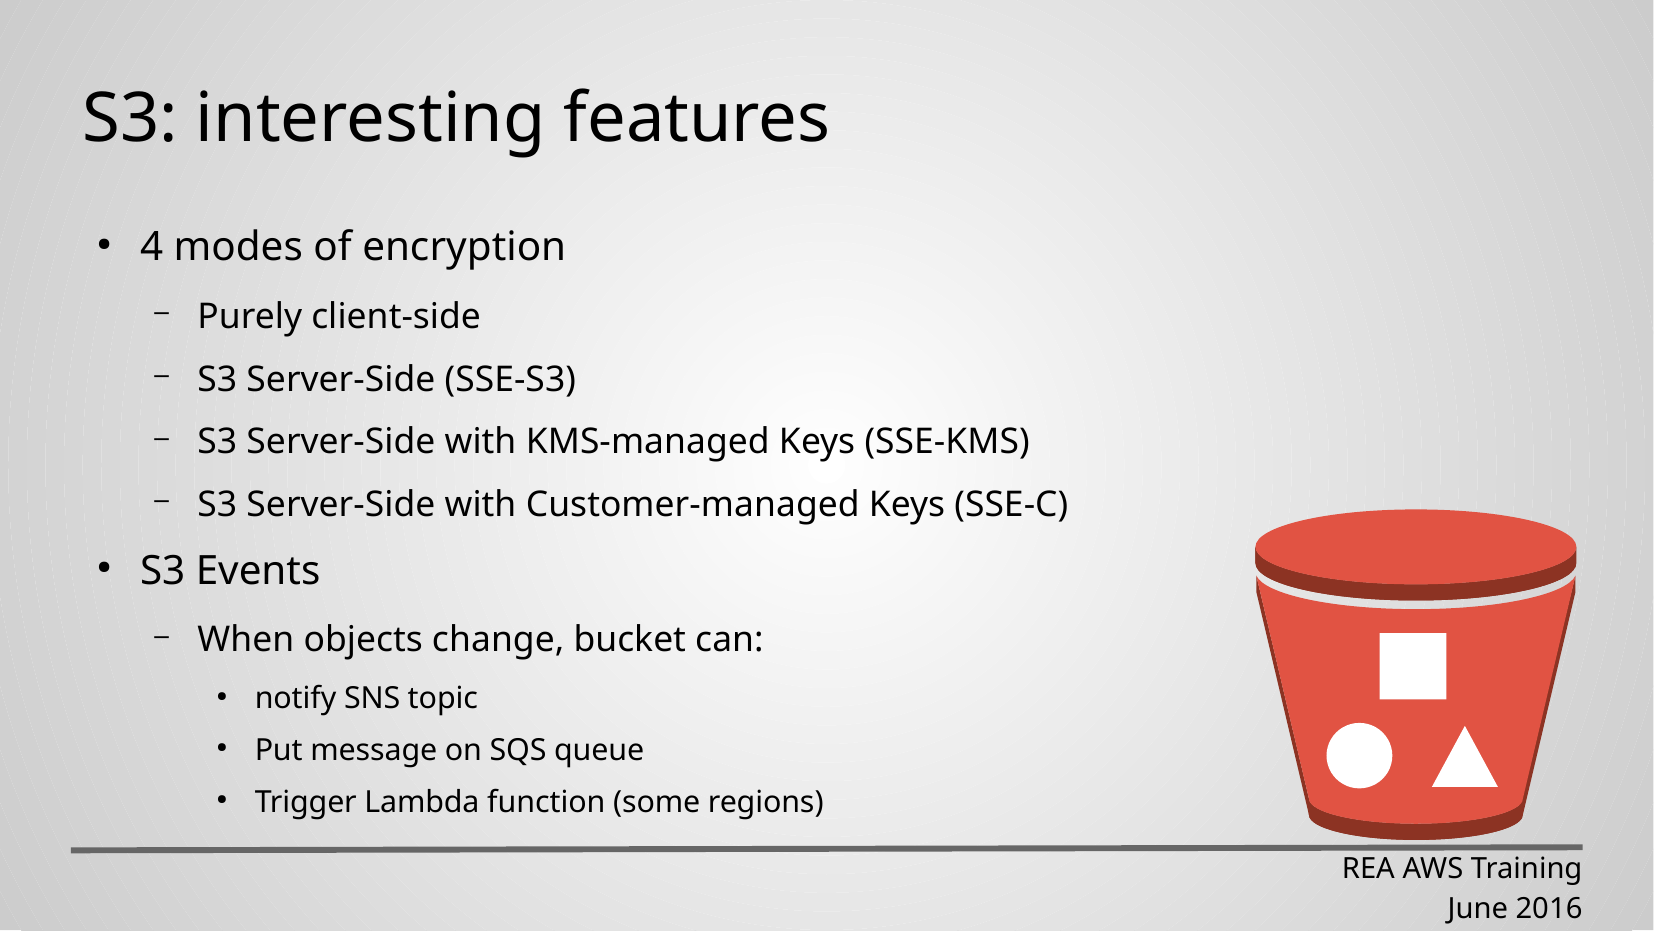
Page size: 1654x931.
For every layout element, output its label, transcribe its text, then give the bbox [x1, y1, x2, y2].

picture [1251, 503, 1583, 846]
title S3: interesting features [82, 36, 1571, 193]
list 4 modes of encryption Purely client-side S3 Server-Side (SSE-S3) S3 Server-Side with KMS-managed Keys (SSE-KMS) S3 Server-Side with Customer-managed Keys (SSE-C) S3 Events When objects change, bucket can: notify SNS topic Put message on SQS queue Trigger Lambda function (some regions) [82, 217, 1571, 827]
